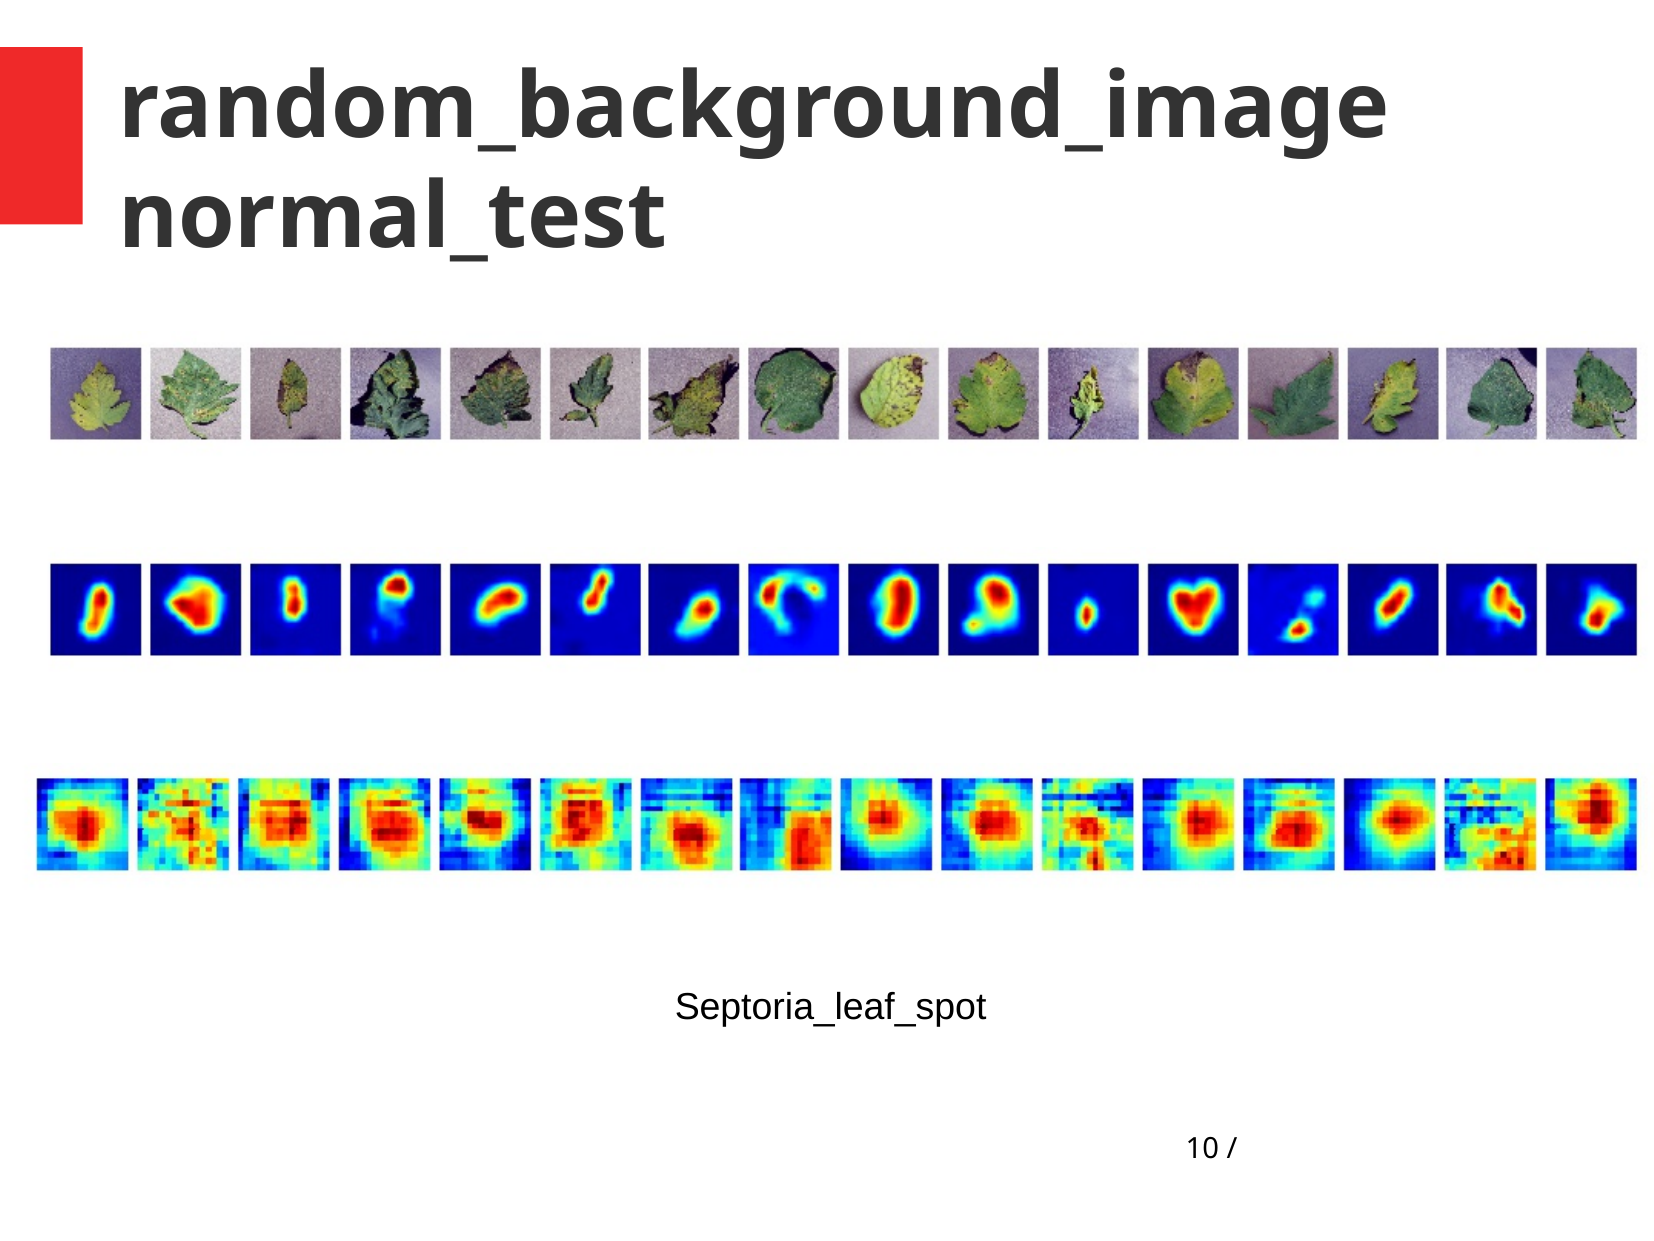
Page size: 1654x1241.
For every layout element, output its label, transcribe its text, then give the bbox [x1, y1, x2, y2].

picture [0, 763, 1654, 908]
title random_background_image normal_test [118, 45, 1571, 260]
text_box / [1185, 1129, 1571, 1216]
picture [0, 547, 1654, 693]
picture [0, 331, 1654, 477]
text_box Septoria_leaf_spot [660, 978, 1002, 1036]
